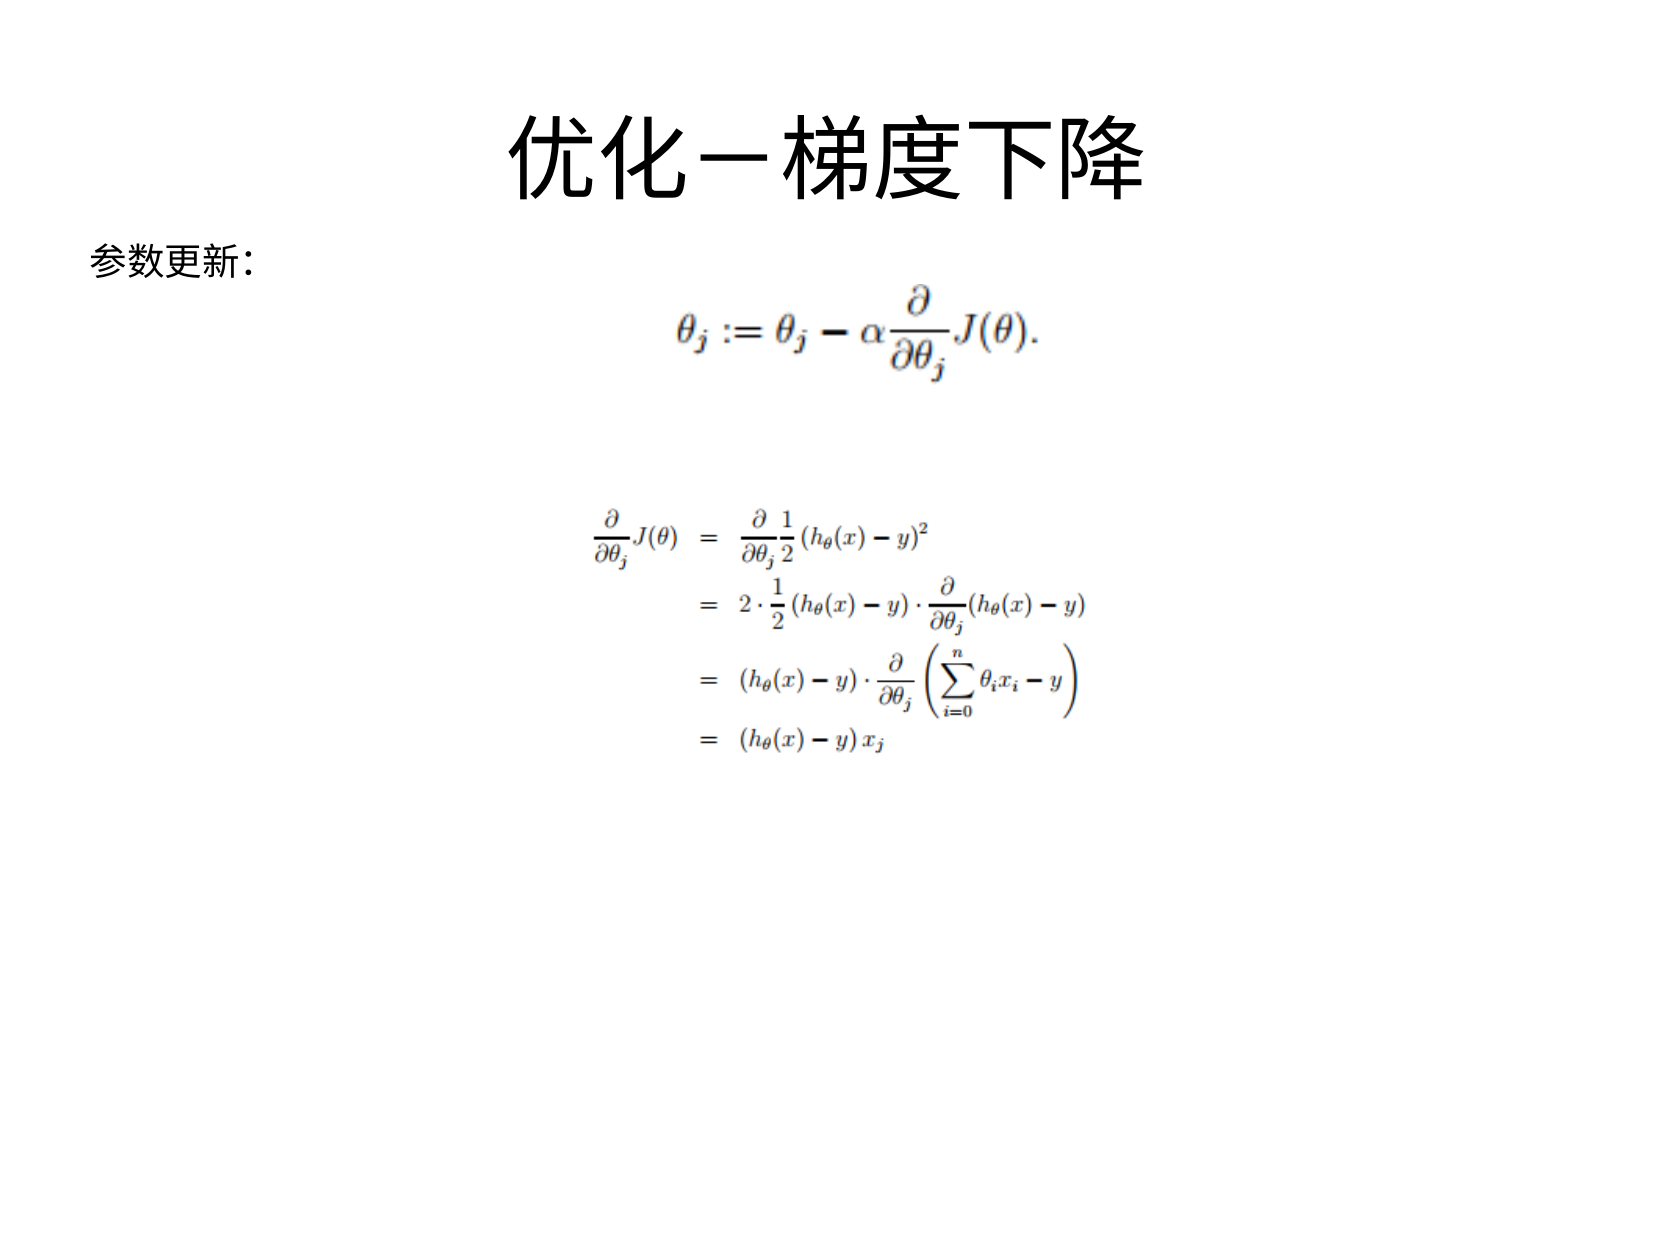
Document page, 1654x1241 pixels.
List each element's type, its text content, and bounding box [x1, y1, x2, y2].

text_box 参数更新： [75, 225, 346, 296]
picture [430, 504, 1381, 796]
picture [180, 284, 1654, 391]
title 优化－梯度下降 [82, 49, 1571, 257]
